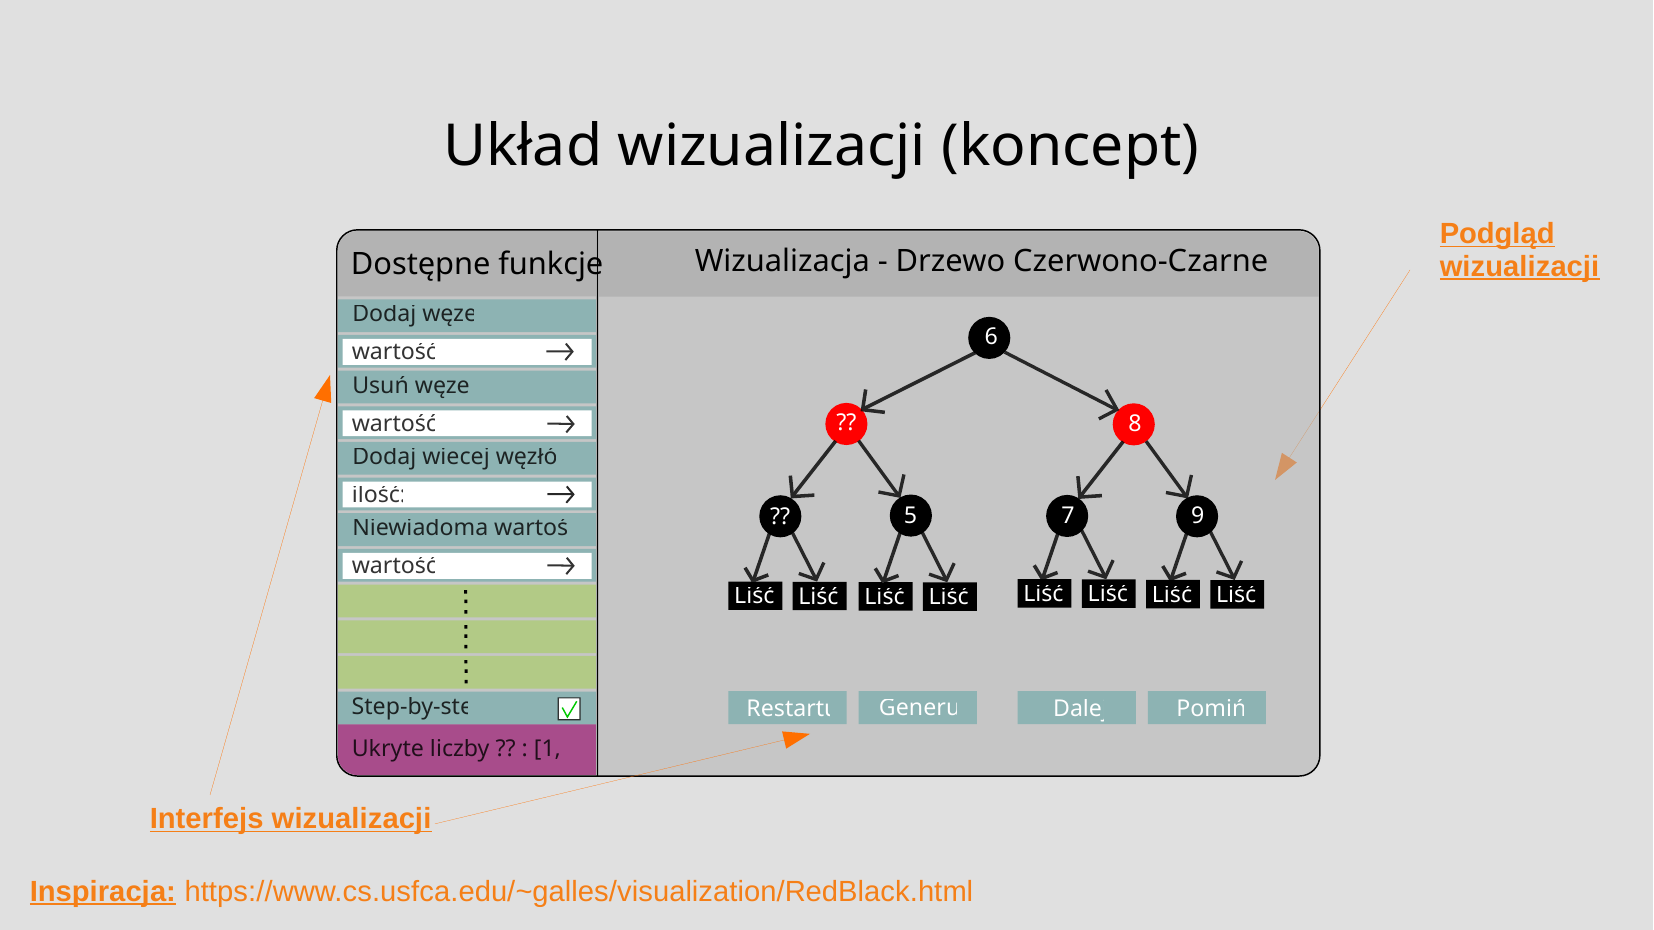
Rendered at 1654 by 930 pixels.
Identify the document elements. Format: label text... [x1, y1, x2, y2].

picture [254, 1, 1403, 930]
text_box Inspiracja: https://www.cs.usfca.edu/~galles/visualization/RedBlack.html [15, 867, 254, 916]
text_box Podgląd wizualizacji [1425, 209, 1636, 331]
text_box Interfejs wizualizacji [135, 795, 451, 856]
